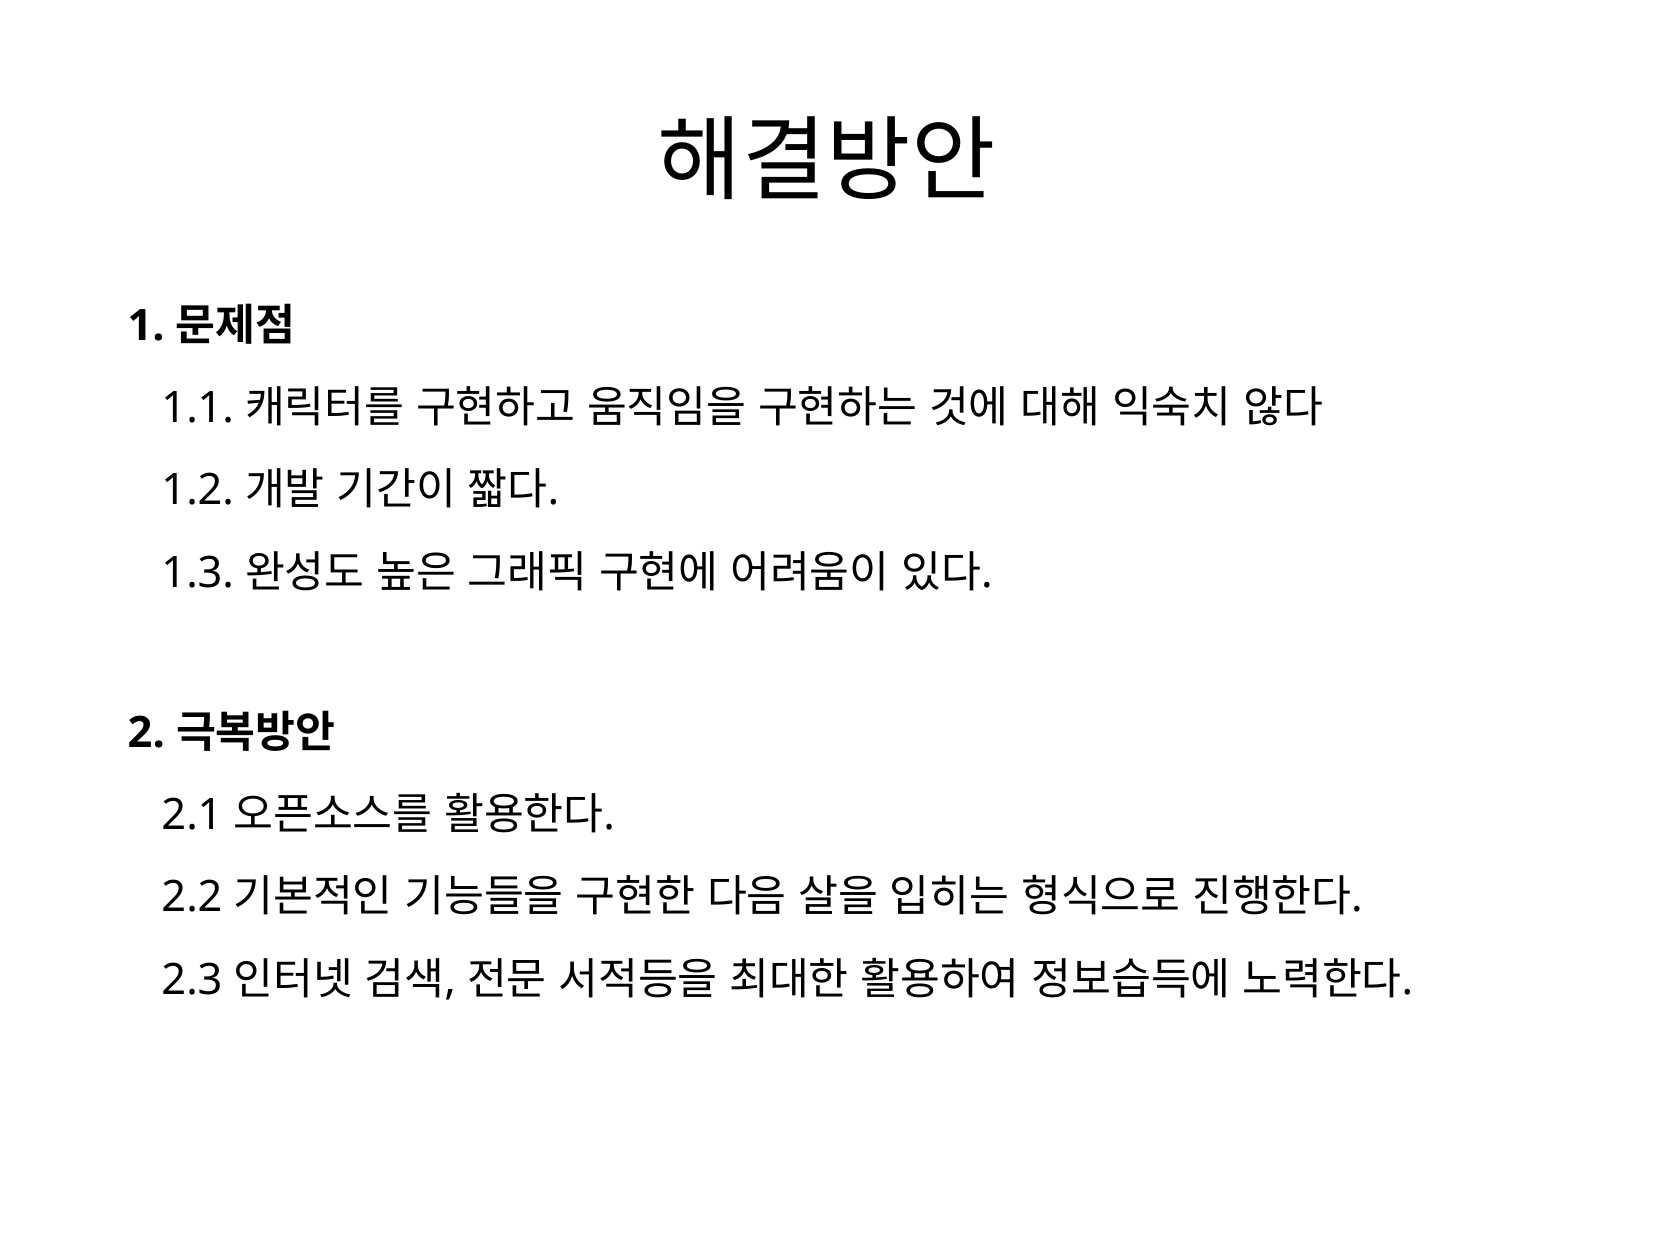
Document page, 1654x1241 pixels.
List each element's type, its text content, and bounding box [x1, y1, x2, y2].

list 1. 문제점 1.1. 캐릭터를 구현하고 움직임을 구현하는 것에 대해 익숙치 않다 1.2. 개발 기간이 짧다. 1.3. 완성도 높은 그래픽 구현에 어려움이 있다. 2. 극복방안 2.1 오픈소스를 활용한다. 2.2 기본적인 기능들을 구현한 다음 살을 입히는 형식으로 진행한다. 2.3 인터넷 검색, 전문 서적등을 최대한 활용하여 정보습득에 노력한다. [82, 290, 1538, 1010]
title 해결방안 [82, 49, 1571, 257]
